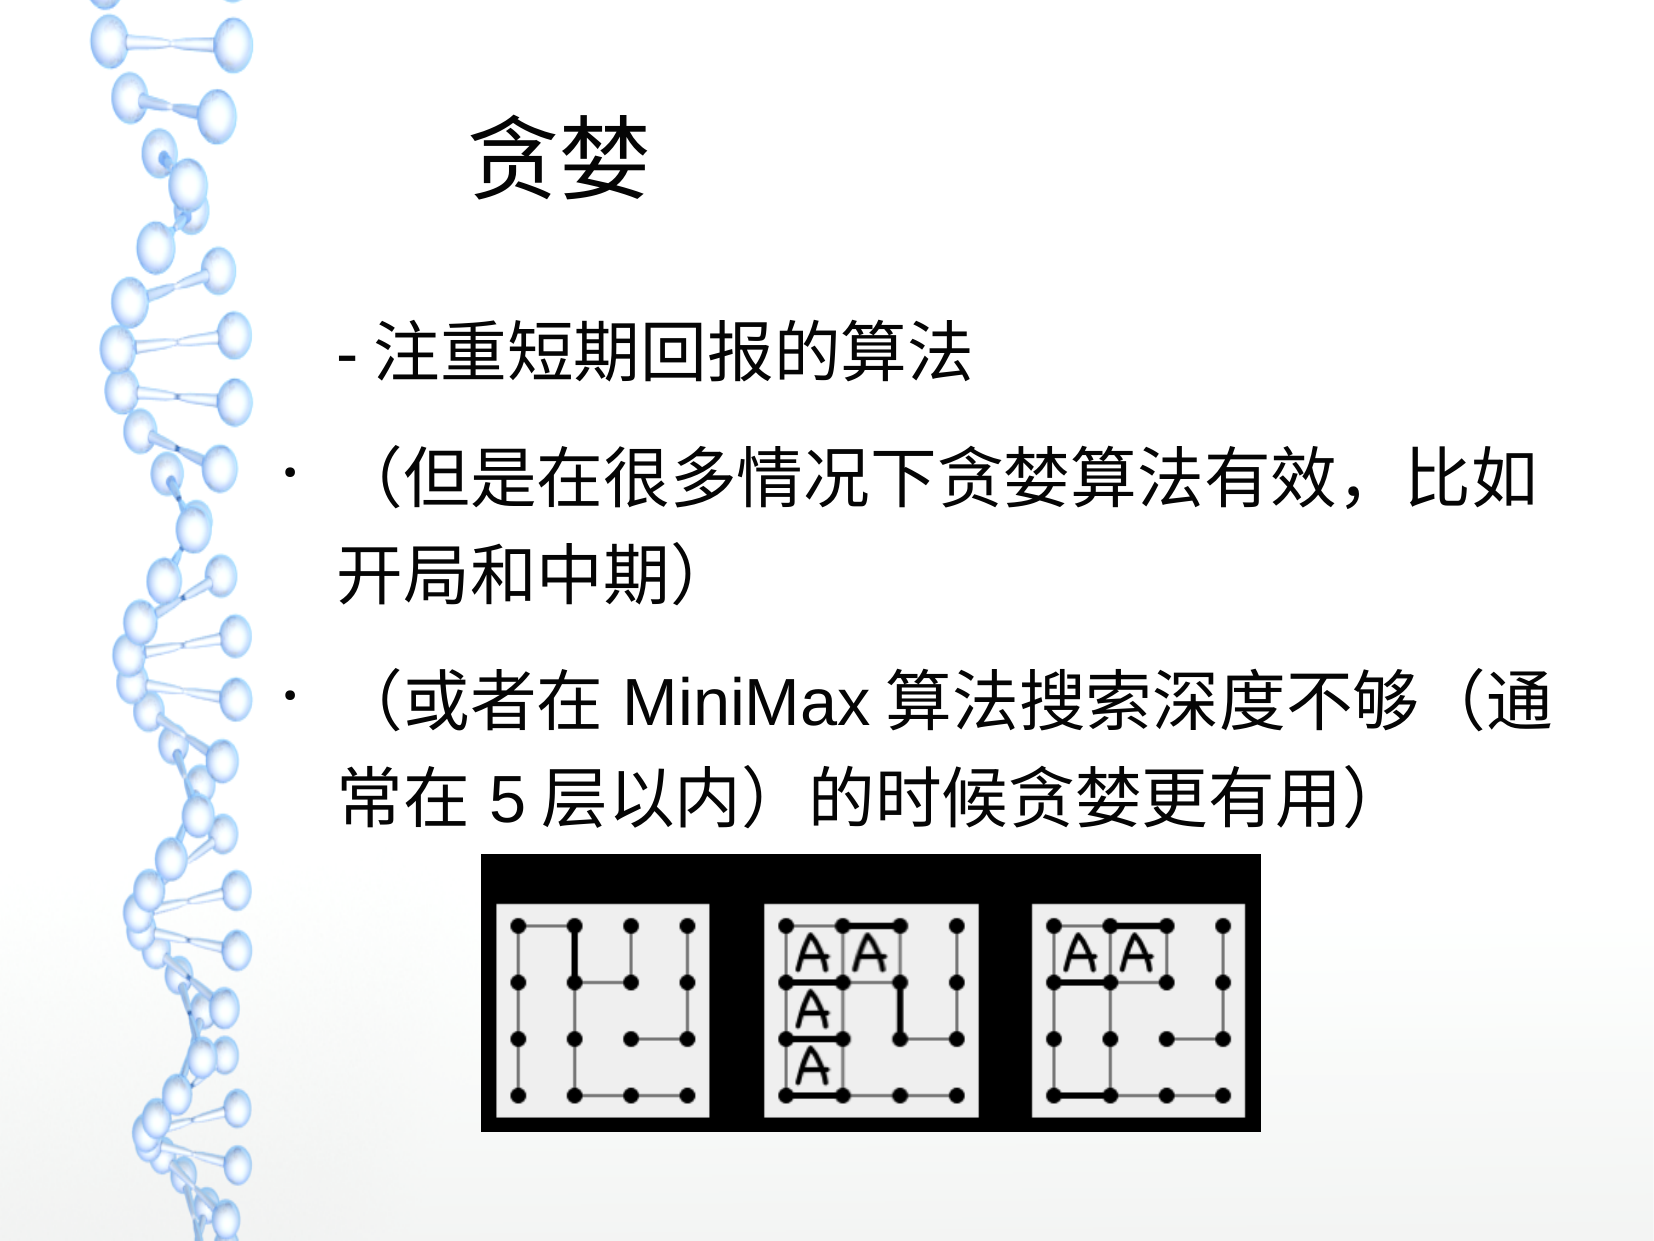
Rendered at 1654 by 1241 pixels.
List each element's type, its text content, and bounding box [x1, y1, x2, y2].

list -注重短期回报的算法 （但是在很多情况下贪婪算法有效，比如开局和中期） （或者在MiniMax算法搜索深度不够（通常在5层以内）的时候贪婪更有用） [265, 299, 1595, 1019]
title 贪婪 [0, 50, 1224, 256]
picture [0, 0, 1654, 1241]
